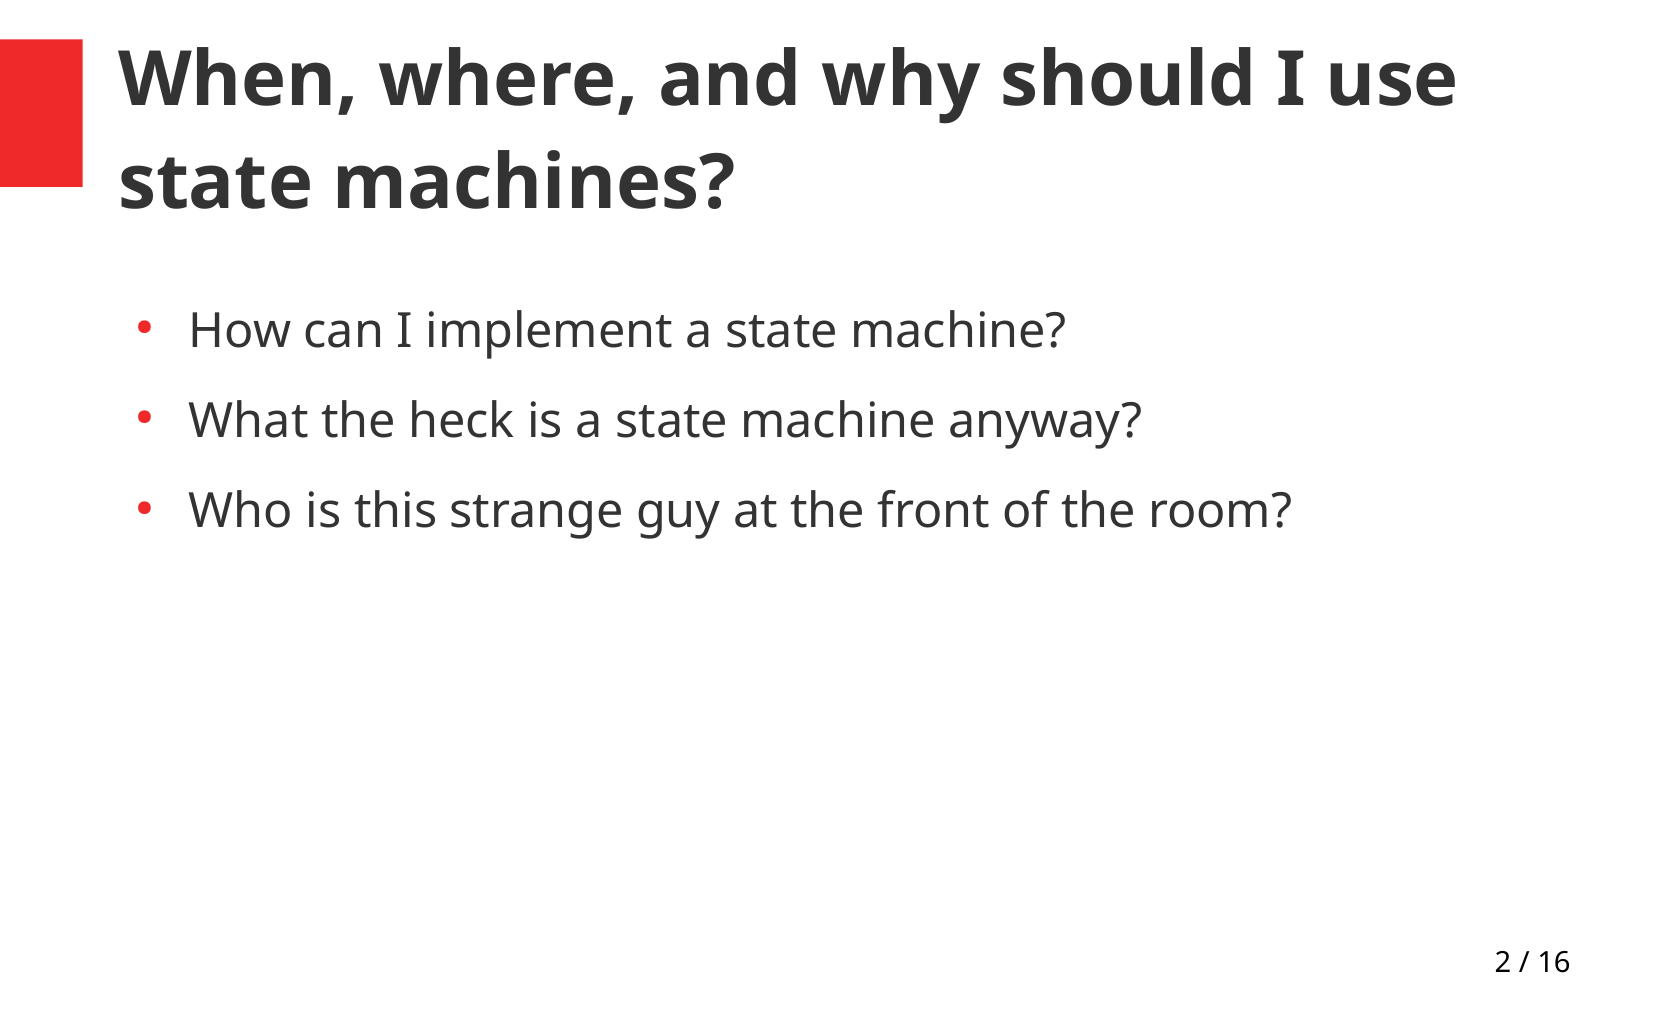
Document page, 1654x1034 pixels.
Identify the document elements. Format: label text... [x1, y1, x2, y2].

title When, where, and why should I use state machines? [118, 38, 1571, 217]
list How can I implement a state machine? What the heck is a state machine anyway? Who is this strange guy at the front of the room? [118, 295, 1536, 895]
